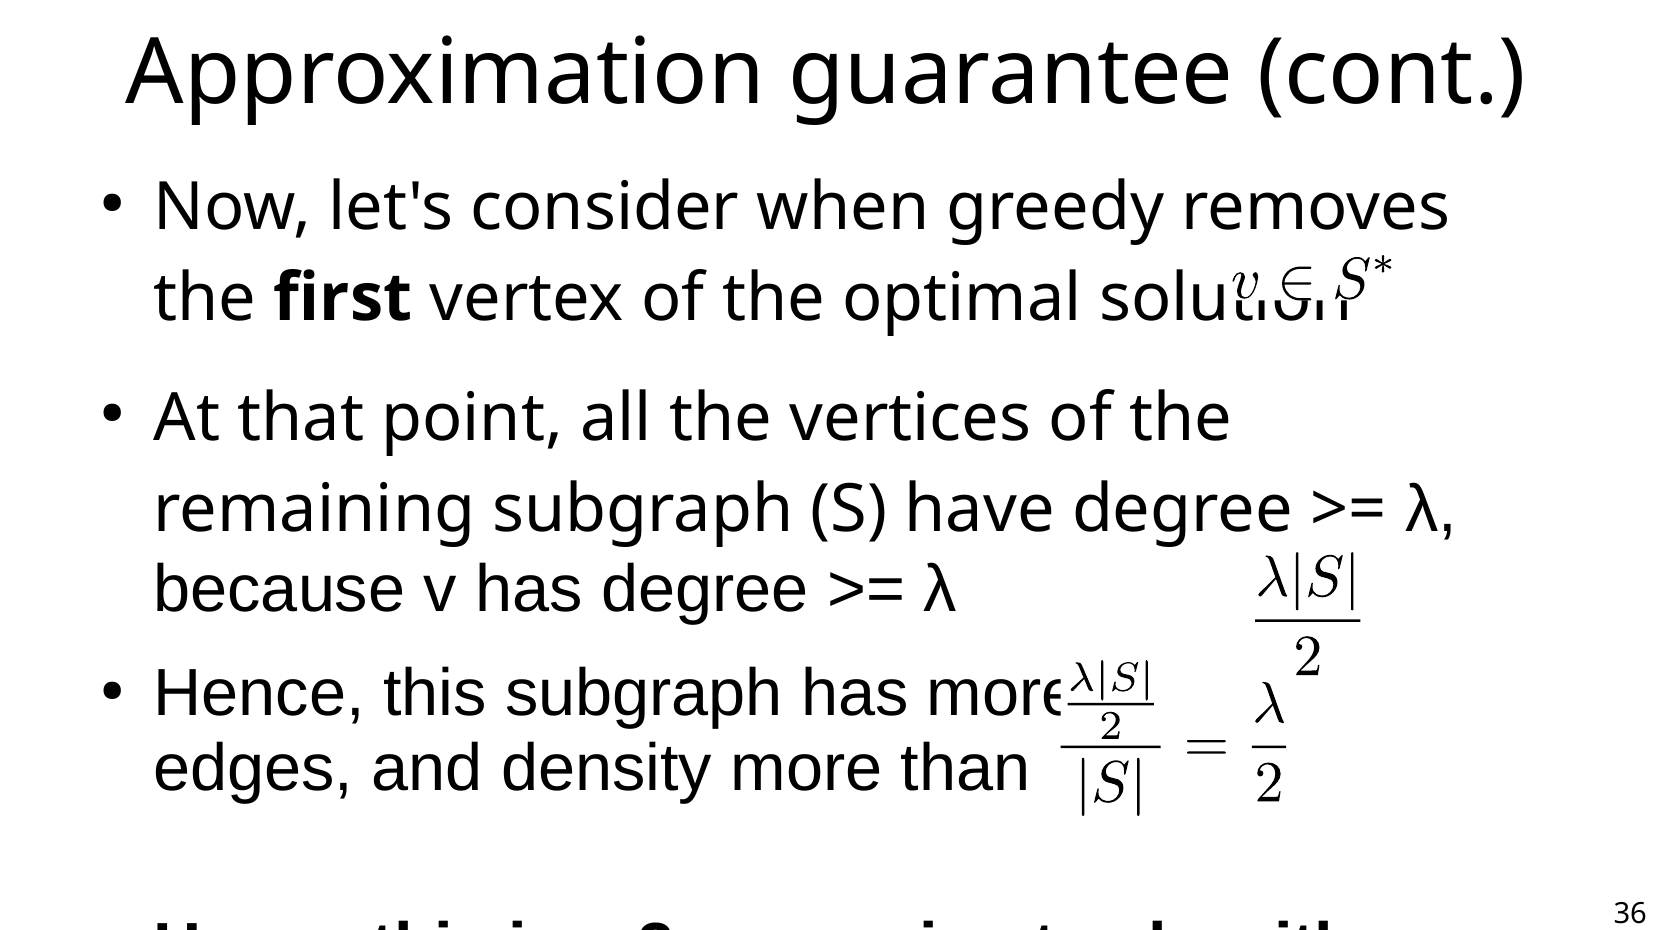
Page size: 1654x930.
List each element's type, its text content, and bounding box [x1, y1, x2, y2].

list Now, let's consider when greedy removes the first vertex of the optimal solution At that point, all the vertices of the remaining subgraph (S) have degree >= λ, because v has degree >= λ Hence, this subgraph has more than edges, and density more than Hence this is a 2-approximate algorithm [82, 158, 1571, 698]
title Approximation guarantee (cont.) [82, 1, 1571, 135]
text_box [1060, 552, 1361, 816]
text_box [1230, 255, 1396, 301]
